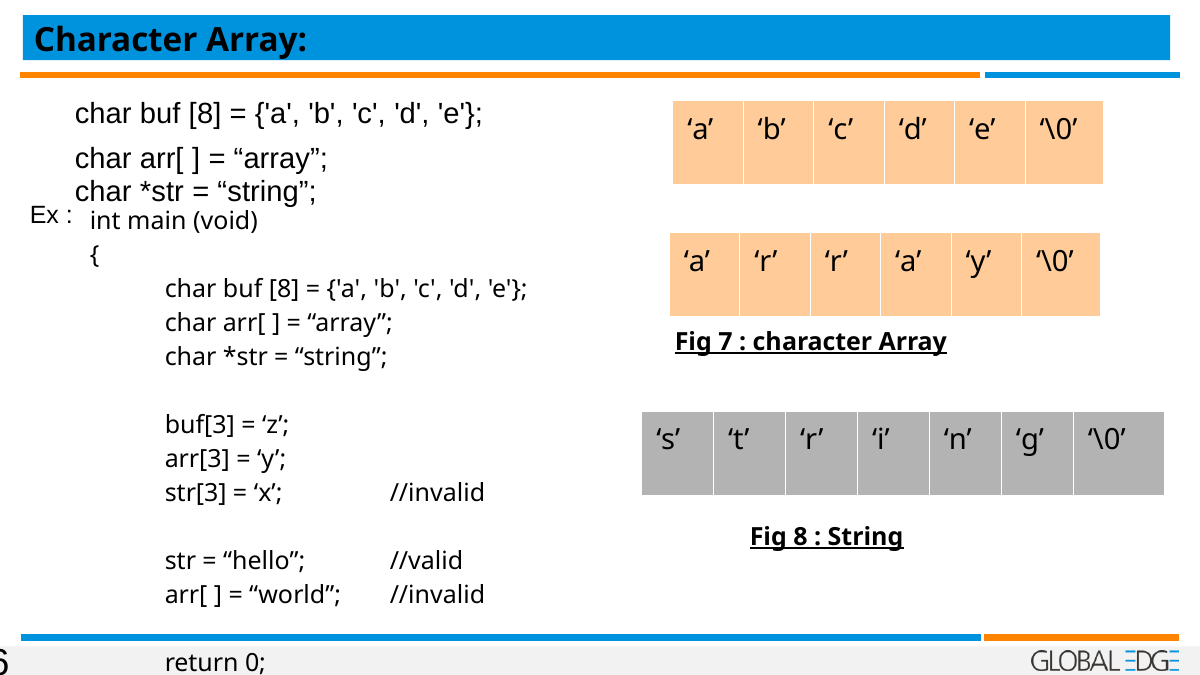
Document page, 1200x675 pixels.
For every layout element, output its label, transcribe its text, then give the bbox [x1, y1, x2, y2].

table_header ‘g’ [1002, 412, 1073, 495]
table_header ‘d’ [885, 101, 954, 184]
table_header ‘a’ [881, 233, 951, 315]
table_header ‘a’ [673, 101, 743, 184]
text_box Character Array: [22, 15, 1171, 61]
table_header ‘r’ [786, 412, 857, 495]
text_box char buf [8] = {'a', 'b', 'c', 'd', 'e'}; [60, 89, 1126, 138]
text_box Ex : [15, 193, 121, 239]
text_box Fig 7 : character Array [660, 315, 1171, 361]
text_box Fig 8 : String [735, 510, 1011, 556]
table_header ‘s’ [642, 412, 713, 495]
table_header ‘b’ [744, 101, 813, 184]
picture [1031, 650, 1179, 671]
table_header ‘c’ [814, 101, 884, 184]
table_header ‘\0’ [1026, 101, 1103, 184]
table_header ‘t’ [714, 412, 785, 495]
table_header ‘e’ [955, 101, 1025, 184]
table_header ‘a’ [670, 233, 739, 315]
table_header ‘i’ [858, 412, 929, 495]
table_header ‘n’ [930, 412, 1001, 495]
table_header ‘\0’ [1074, 412, 1164, 495]
table_header ‘\0’ [1022, 233, 1100, 315]
table_header ‘r’ [740, 233, 810, 315]
table_header ‘r’ [811, 233, 880, 315]
text_box int main (void) { char buf [8] = {'a', 'b', 'c', 'd', 'e'}; char arr[ ] = “array”; char *str = “string”; buf[3] = ‘z’; arr[3] = ‘y’; str[3] = ‘x’; //invalid str = “hello”; //valid arr[ ] = “world”; //invalid return 0; } [75, 194, 631, 650]
text_box char arr[ ] = “array”; char *str = “string”; [60, 135, 526, 194]
table_header ‘y’ [952, 233, 1021, 315]
